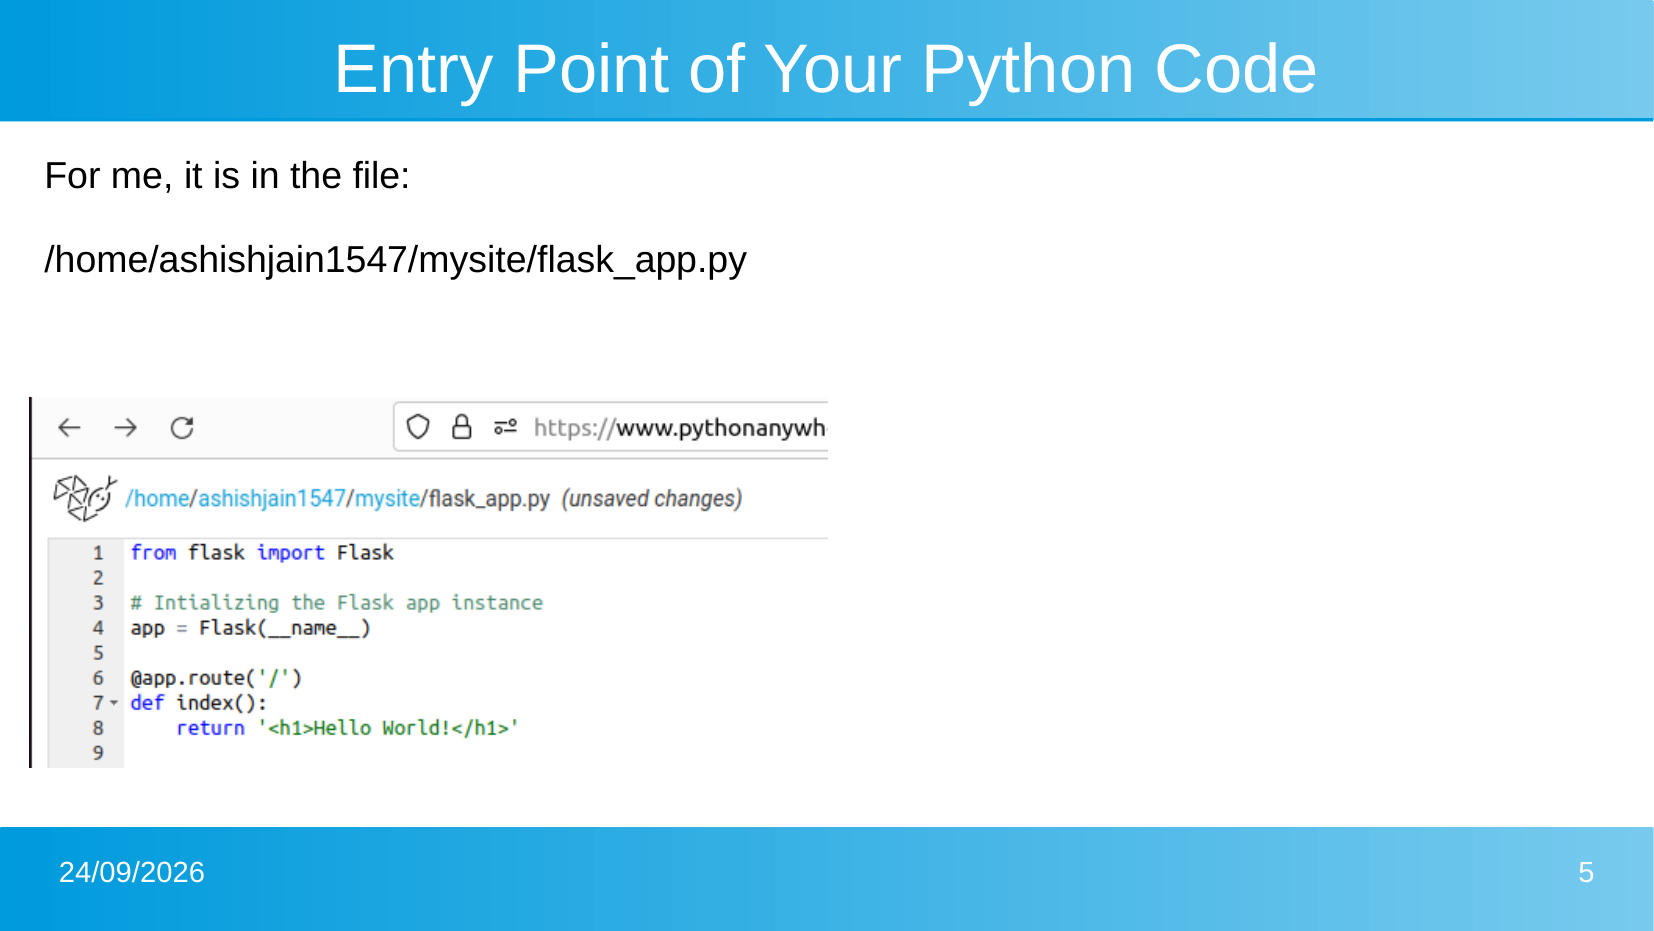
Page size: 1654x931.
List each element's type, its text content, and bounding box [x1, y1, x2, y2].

title Entry Point of Your Python Code [59, 29, 1595, 108]
picture [29, 397, 828, 768]
text_box For me, it is in the file: /home/ashishjain1547/mysite/flask_app.py [29, 147, 1447, 289]
